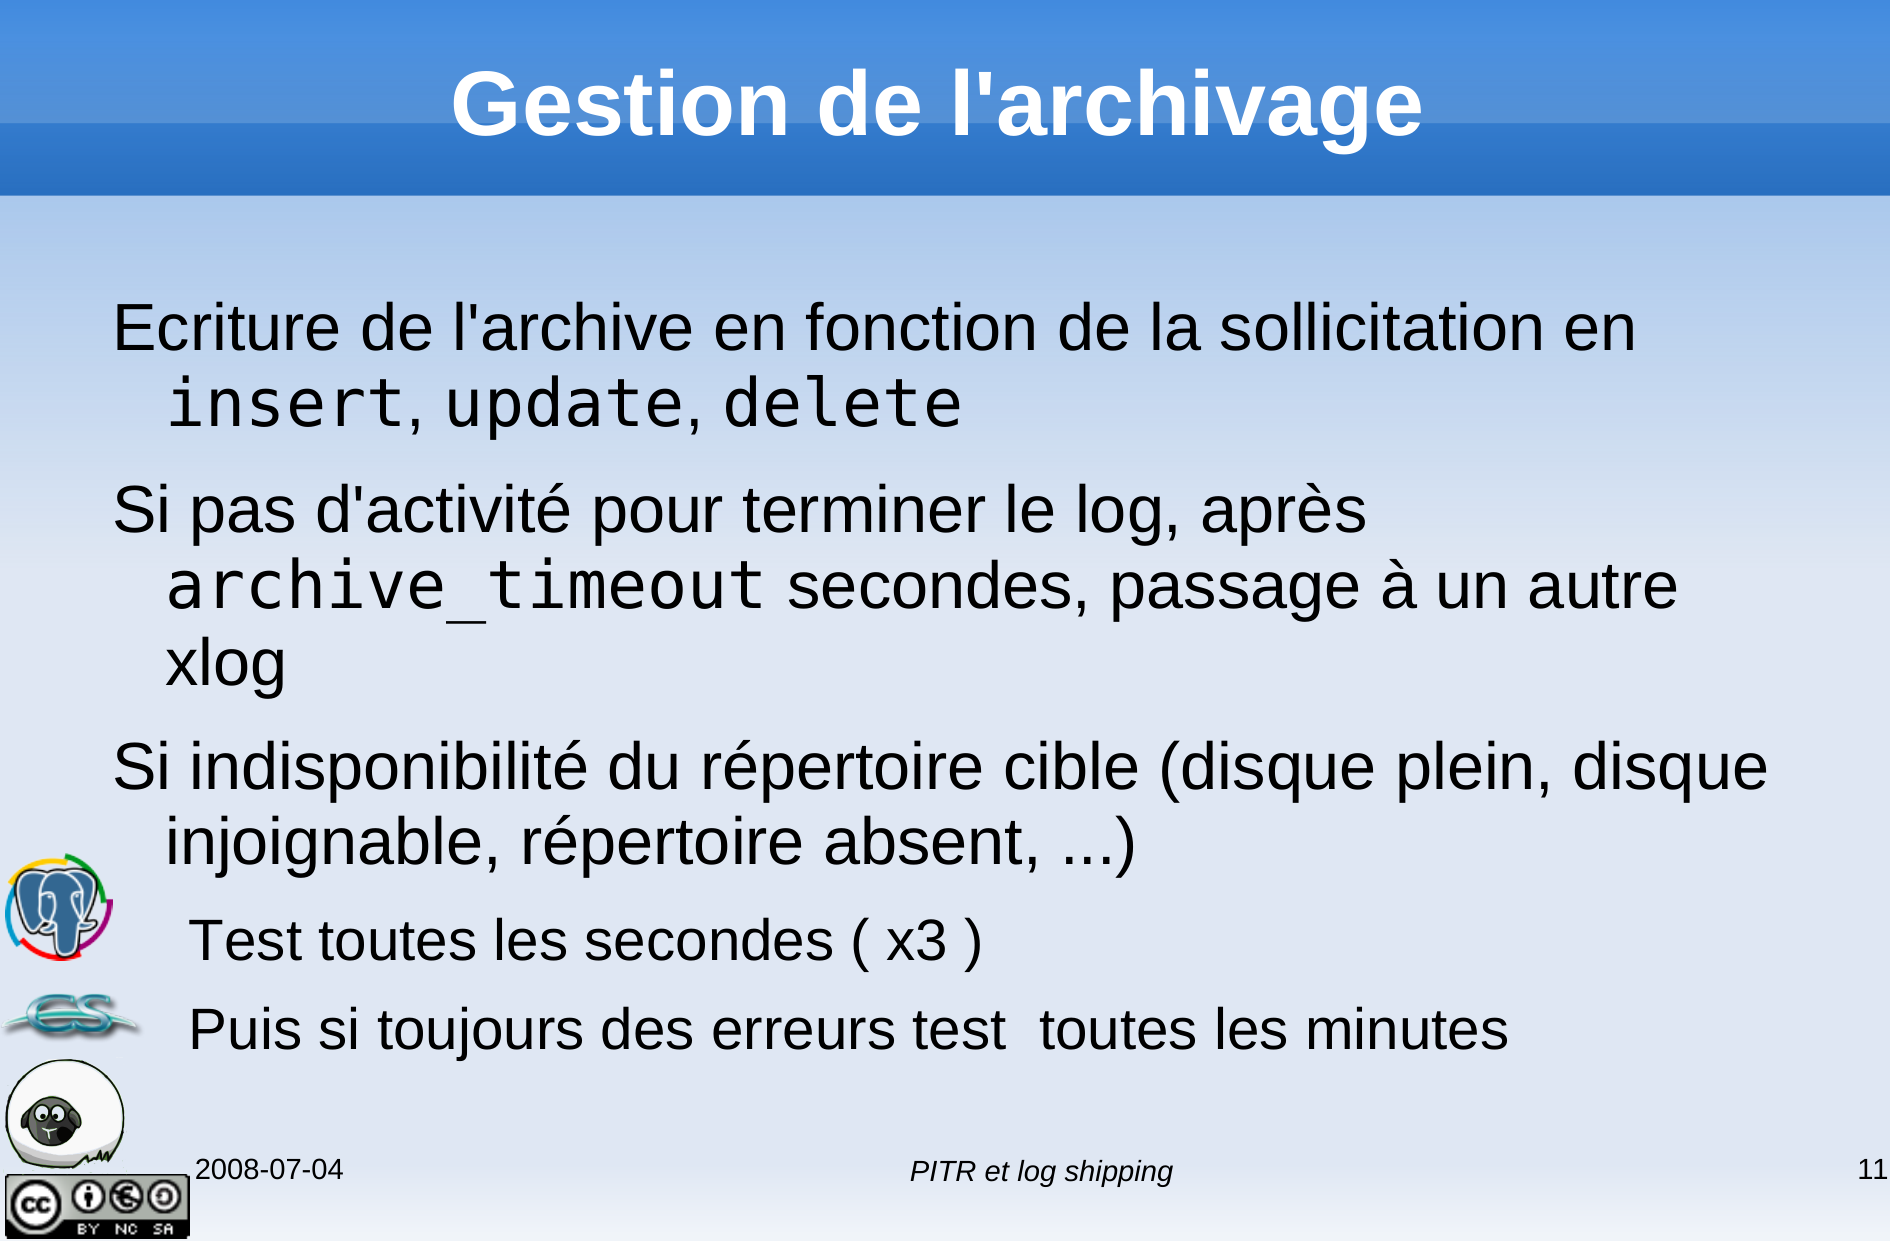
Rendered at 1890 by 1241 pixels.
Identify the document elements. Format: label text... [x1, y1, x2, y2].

picture [0, 0, 1890, 1241]
list Ecriture de l'archive en fonction de la sollicitation en insert, update, delete Si pas d'activité pour terminer le log, après archive_timeout secondes, passage à un autre xlog Si indisponibilité du répertoire cible (disque plein, disque injoignable, répertoire absent, ...) Test toutes les secondes ( x3 ) Puis si toujours des erreurs test toutes les minutes [94, 290, 1796, 1129]
title Gestion de l'archivage [87, 0, 1789, 208]
